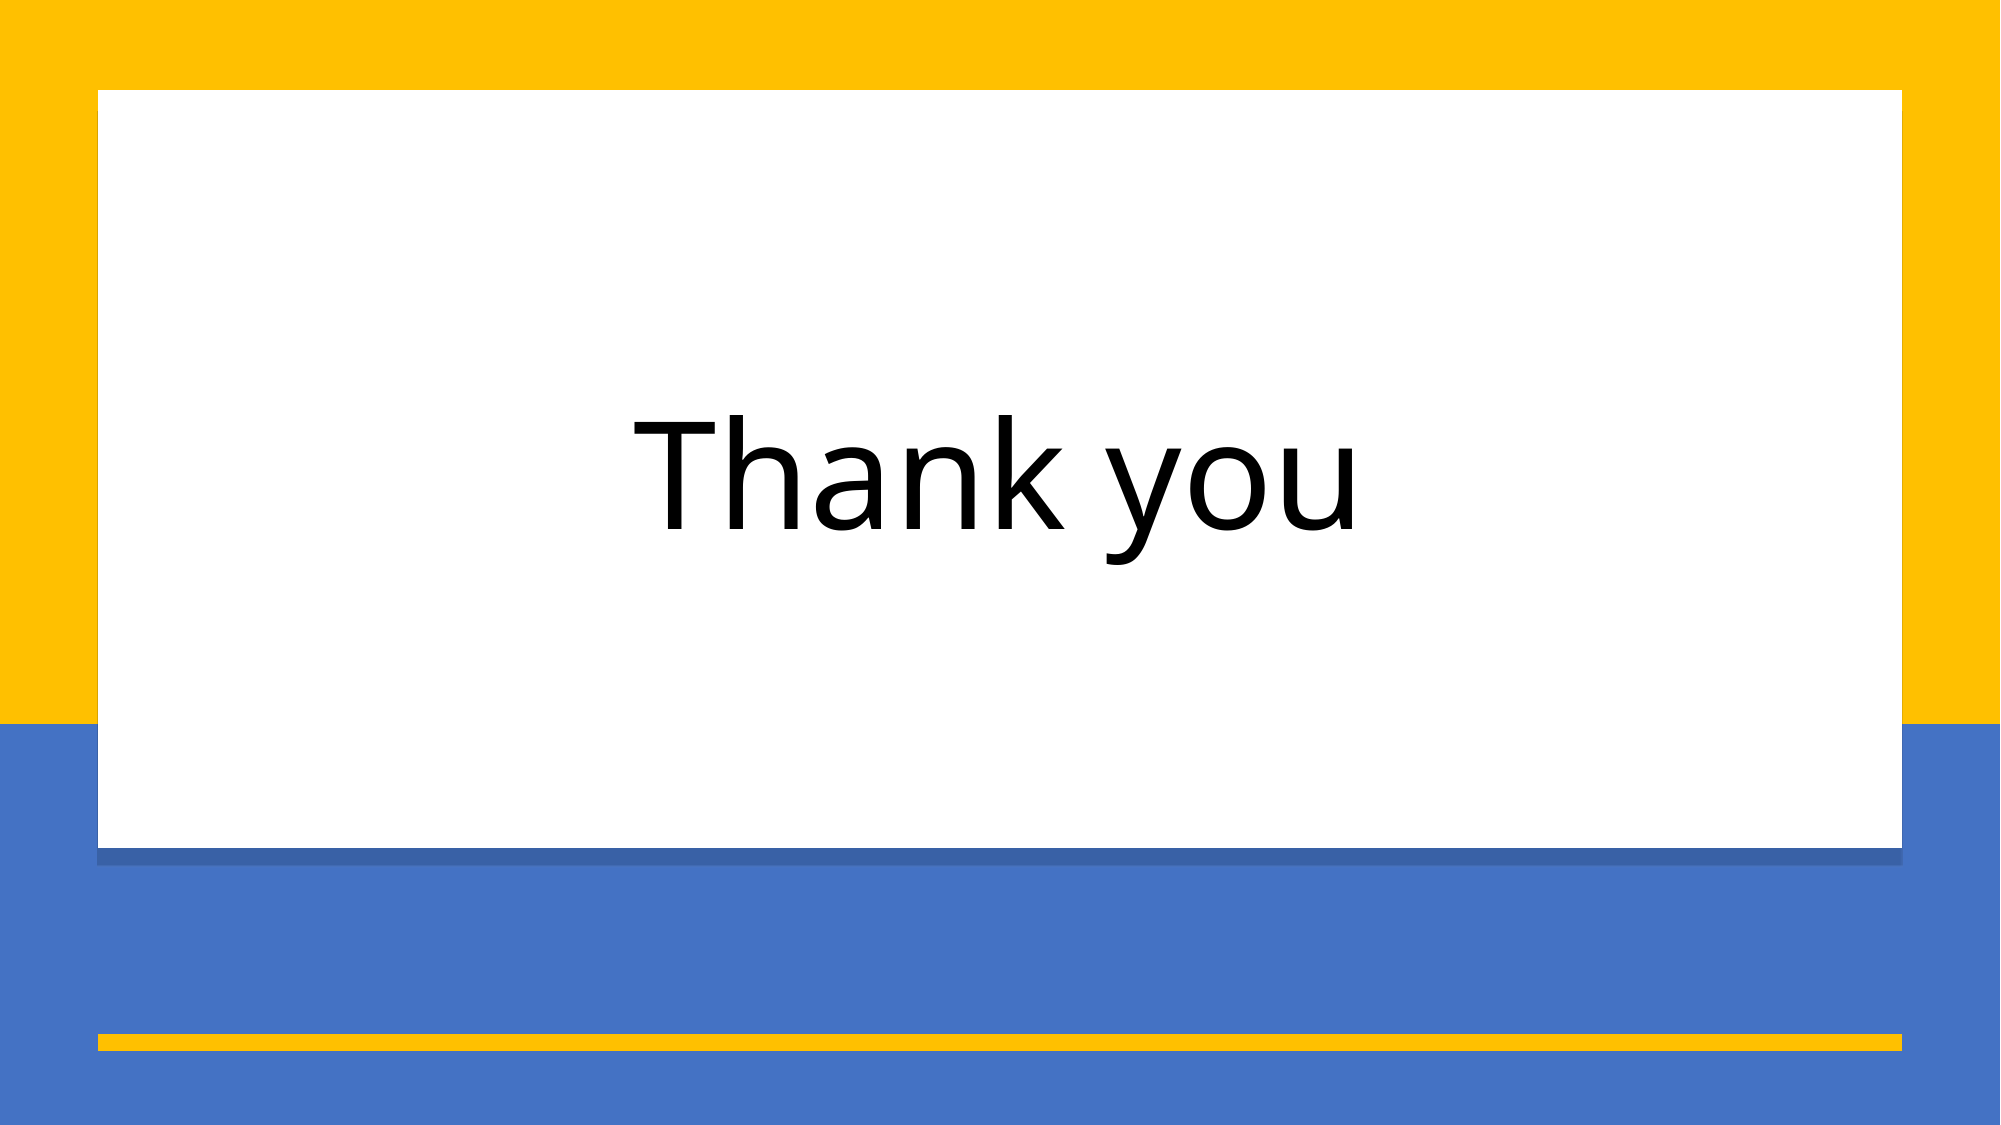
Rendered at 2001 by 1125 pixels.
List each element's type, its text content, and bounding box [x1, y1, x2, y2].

title Thank you [249, 212, 1750, 750]
text_box [0, 0, 2000, 1125]
